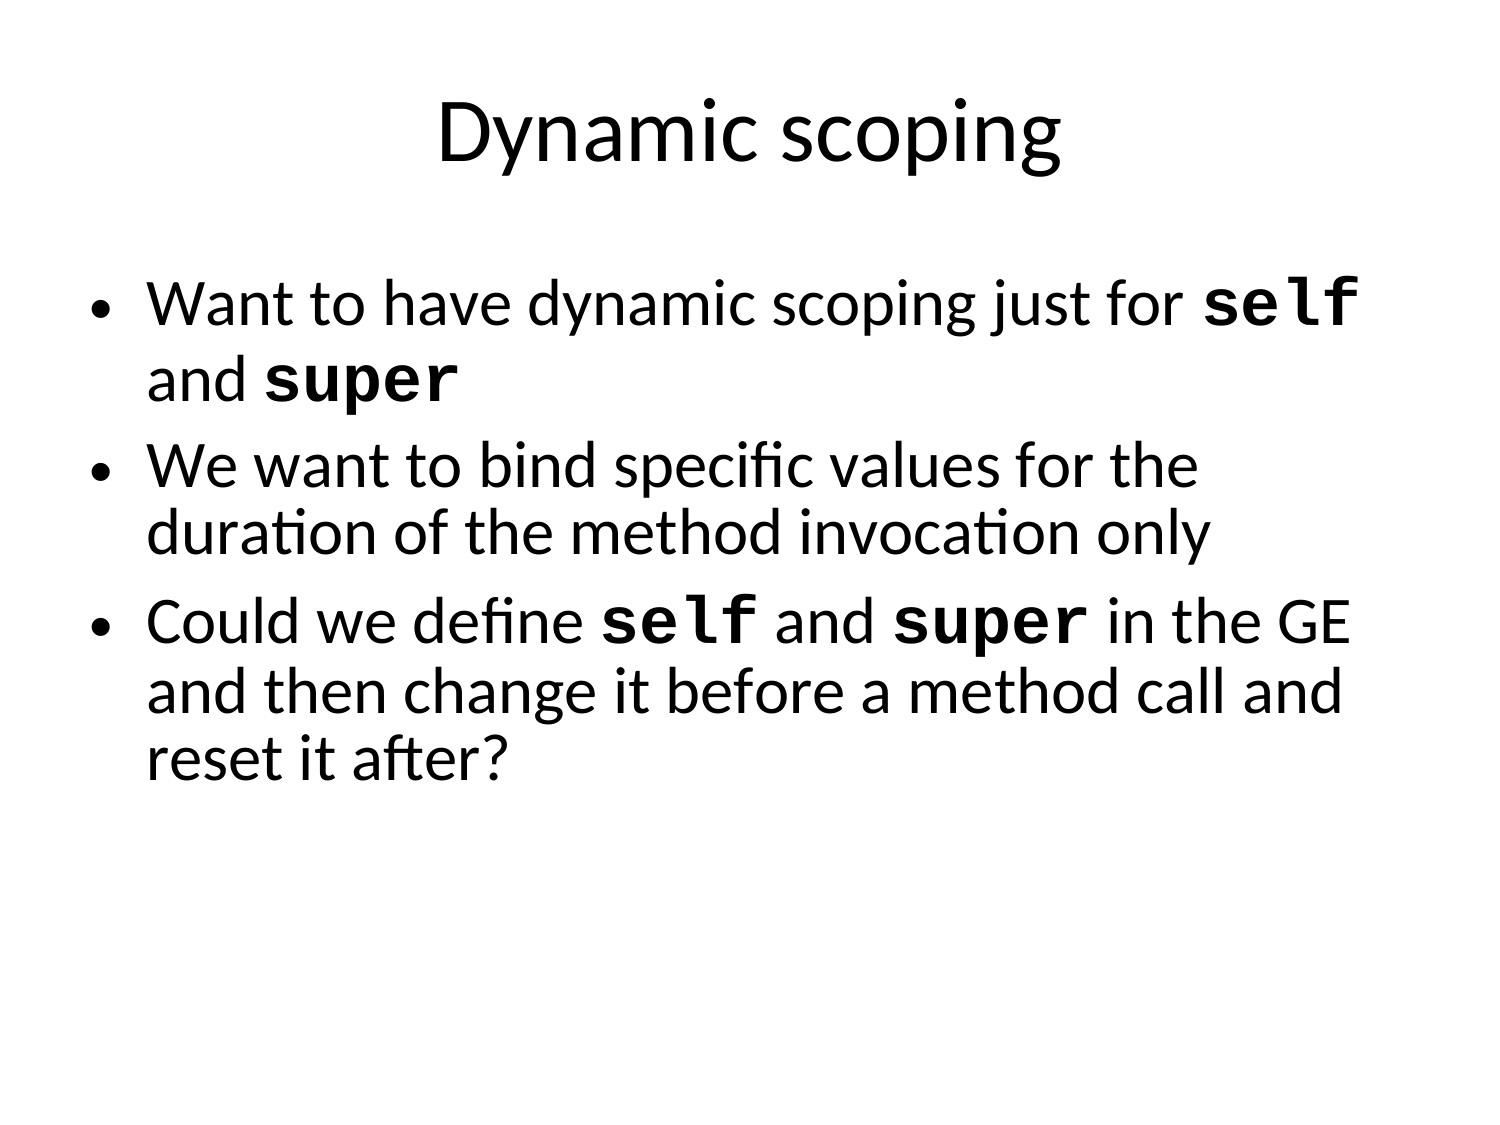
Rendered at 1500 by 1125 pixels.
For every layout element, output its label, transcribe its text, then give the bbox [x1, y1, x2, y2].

title Dynamic scoping [75, 45, 1426, 233]
list Want to have dynamic scoping just for self and super We want to bind specific values for the duration of the method invocation only Could we define self and super in the GE and then change it before a method call and reset it after? [75, 262, 1426, 1037]
